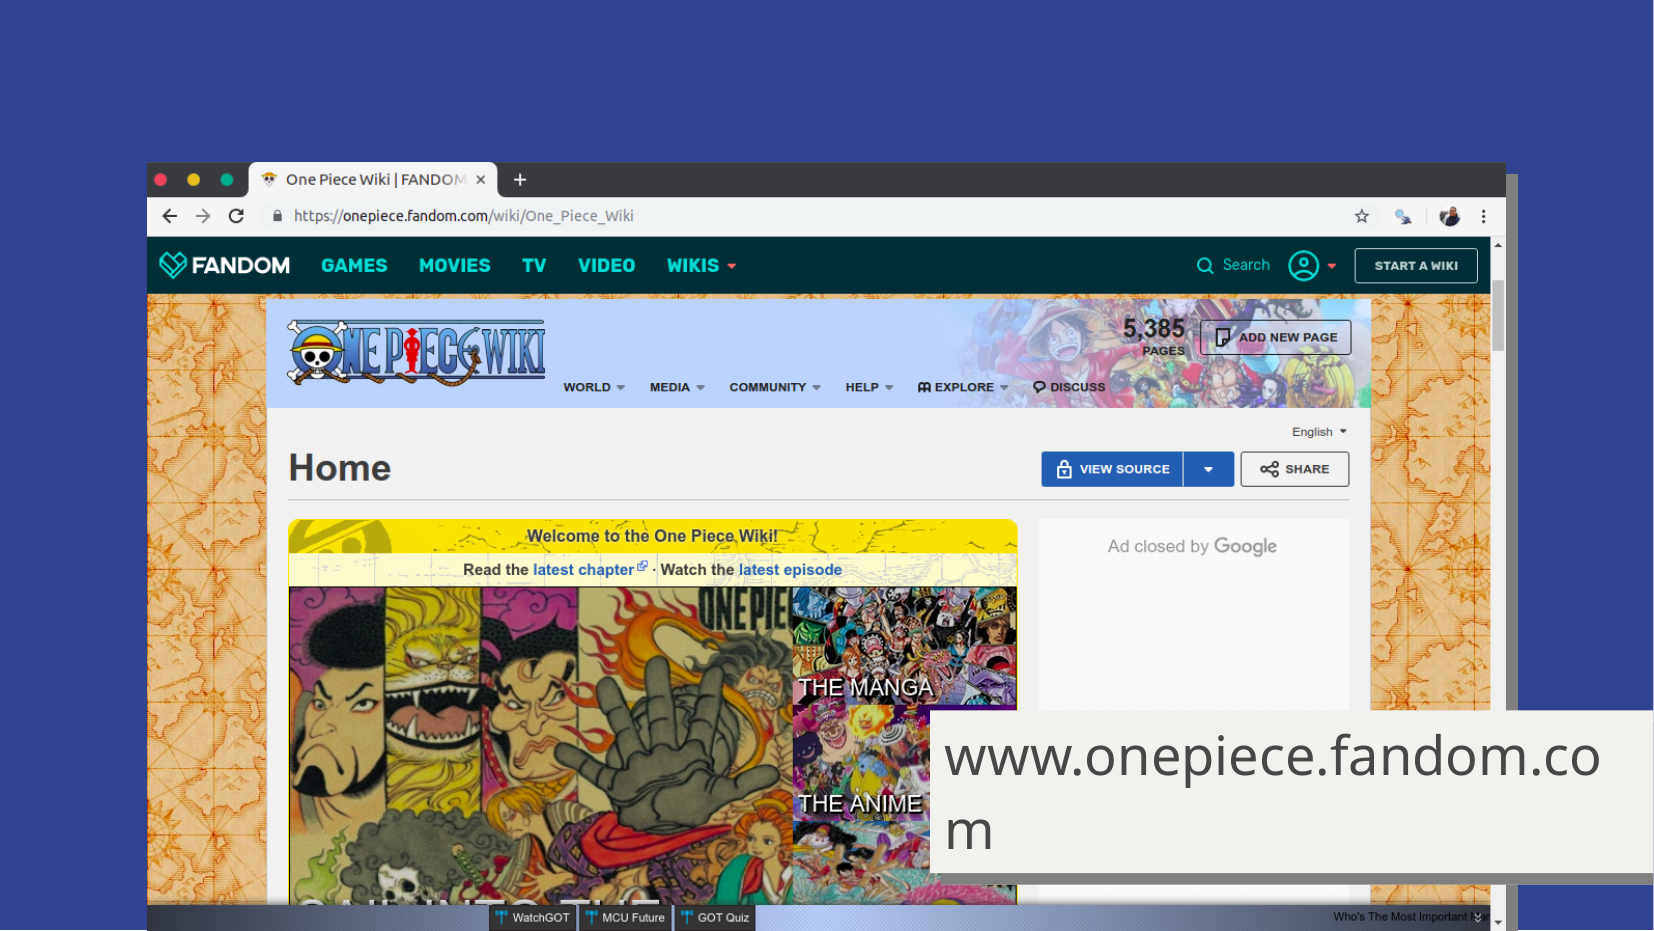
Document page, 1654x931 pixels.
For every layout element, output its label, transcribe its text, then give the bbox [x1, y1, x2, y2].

picture [147, 162, 1506, 931]
text_box www.onepiece.fandom.com [930, 733, 1654, 851]
